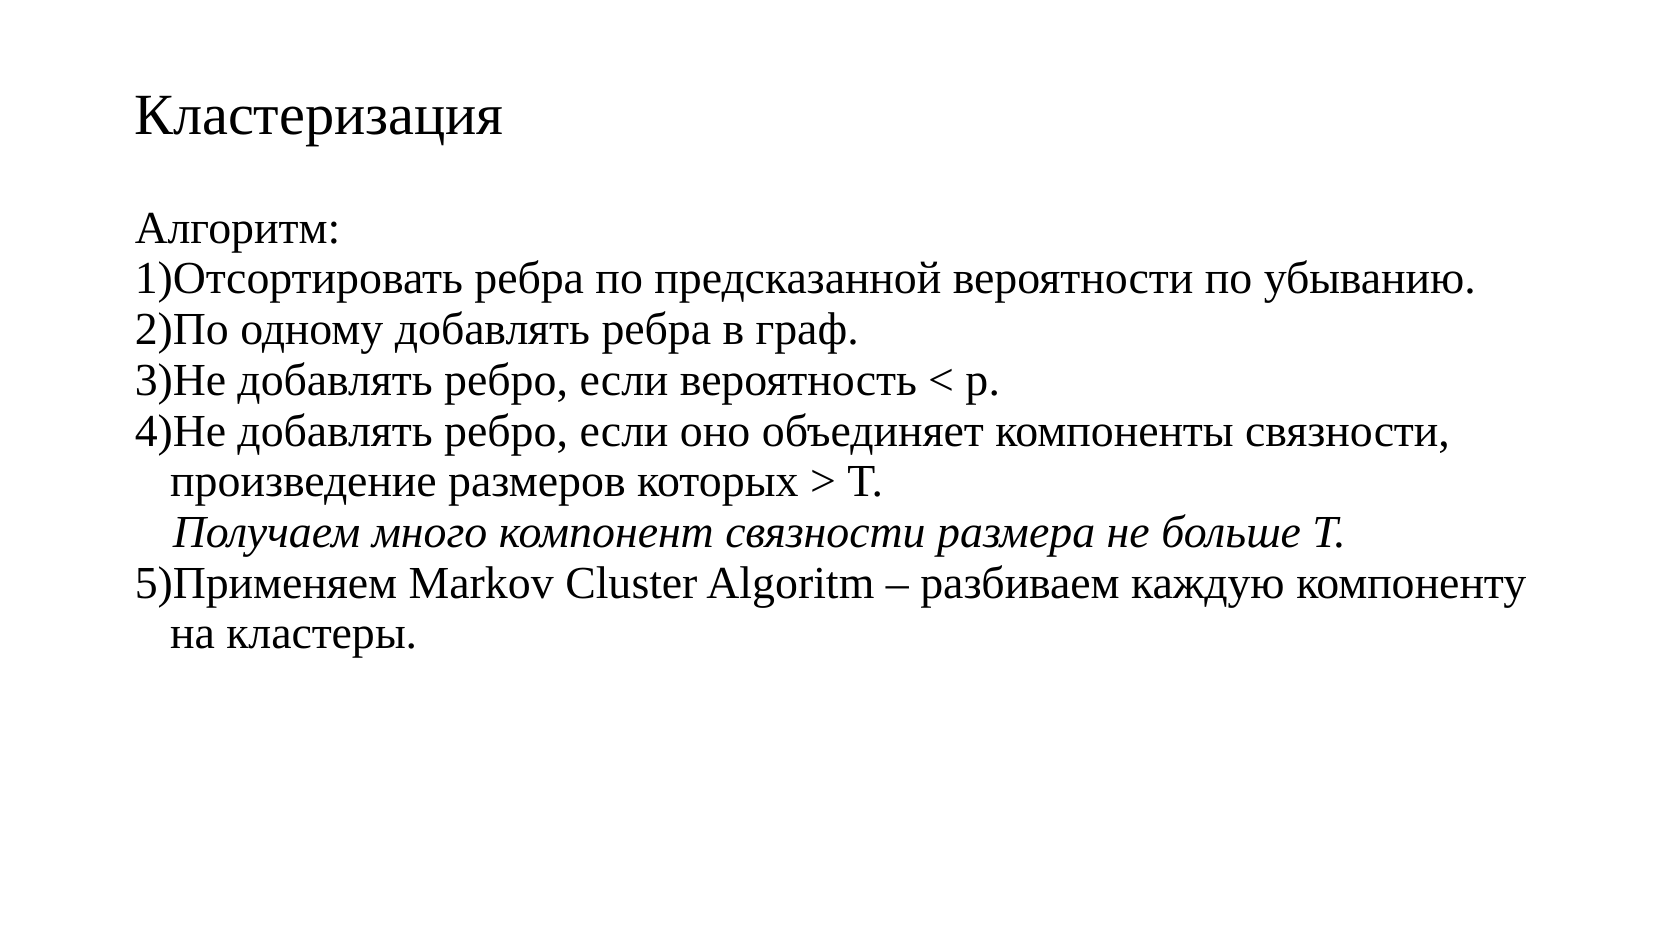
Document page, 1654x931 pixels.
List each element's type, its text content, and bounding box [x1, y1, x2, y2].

text_box Кластеризация [120, 75, 519, 155]
text_box Алгоритм: Отсортировать ребра по предсказанной вероятности по убыванию. По одному добавлять ребра в граф. Не добавлять ребро, если вероятность < p. Не добавлять ребро, если оно объединяет компоненты связности, произведение размеров которых > T. Получаем много компонент связности размера не больше T. Применяем Markov Cluster Algoritm – разбиваем каждую компоненту на кластеры. [120, 195, 1546, 670]
